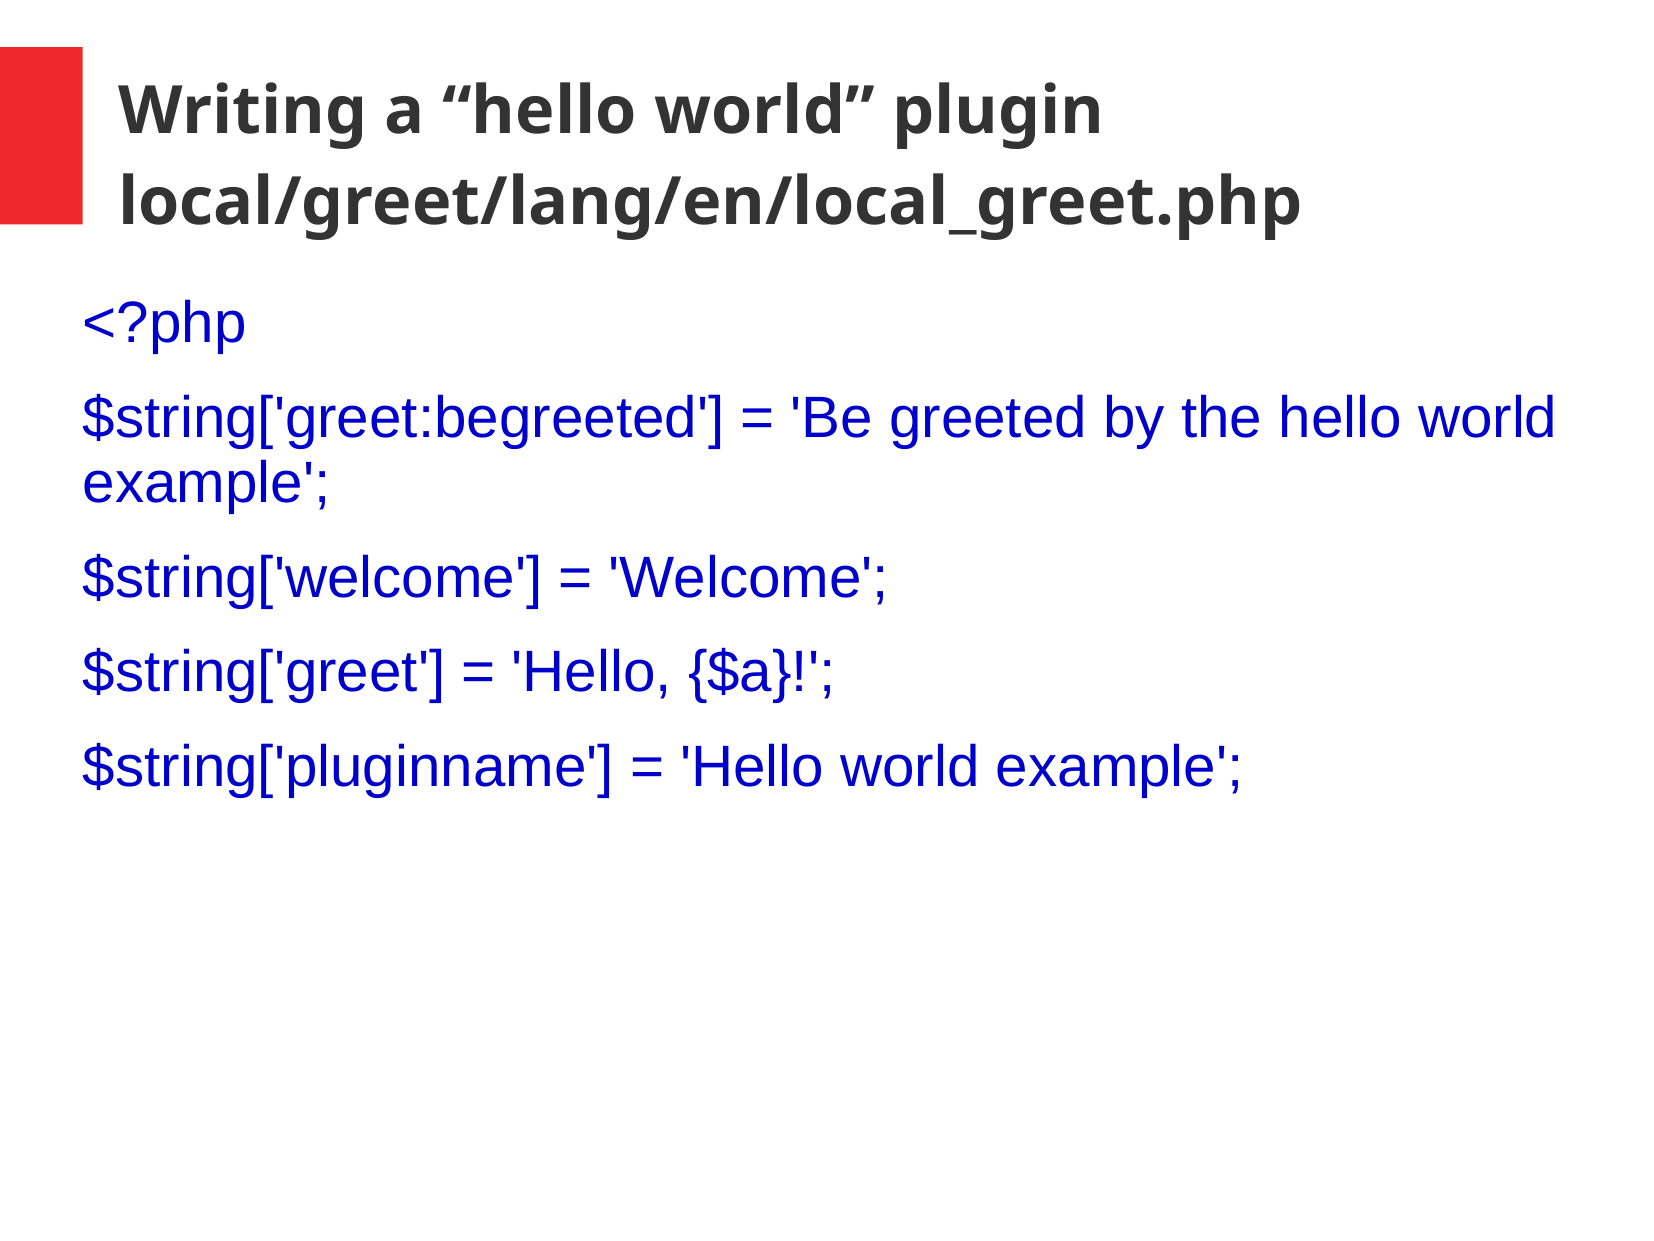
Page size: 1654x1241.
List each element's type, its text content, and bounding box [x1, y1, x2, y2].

list <?php $string['greet:begreeted'] = 'Be greeted by the hello world example'; $string['welcome'] = 'Welcome'; $string['greet'] = 'Hello, {$a}!'; $string['pluginname'] = 'Hello world example'; [82, 290, 1572, 1010]
title Writing a “hello world” plugin local/greet/lang/en/local_greet.php [118, 49, 1571, 257]
